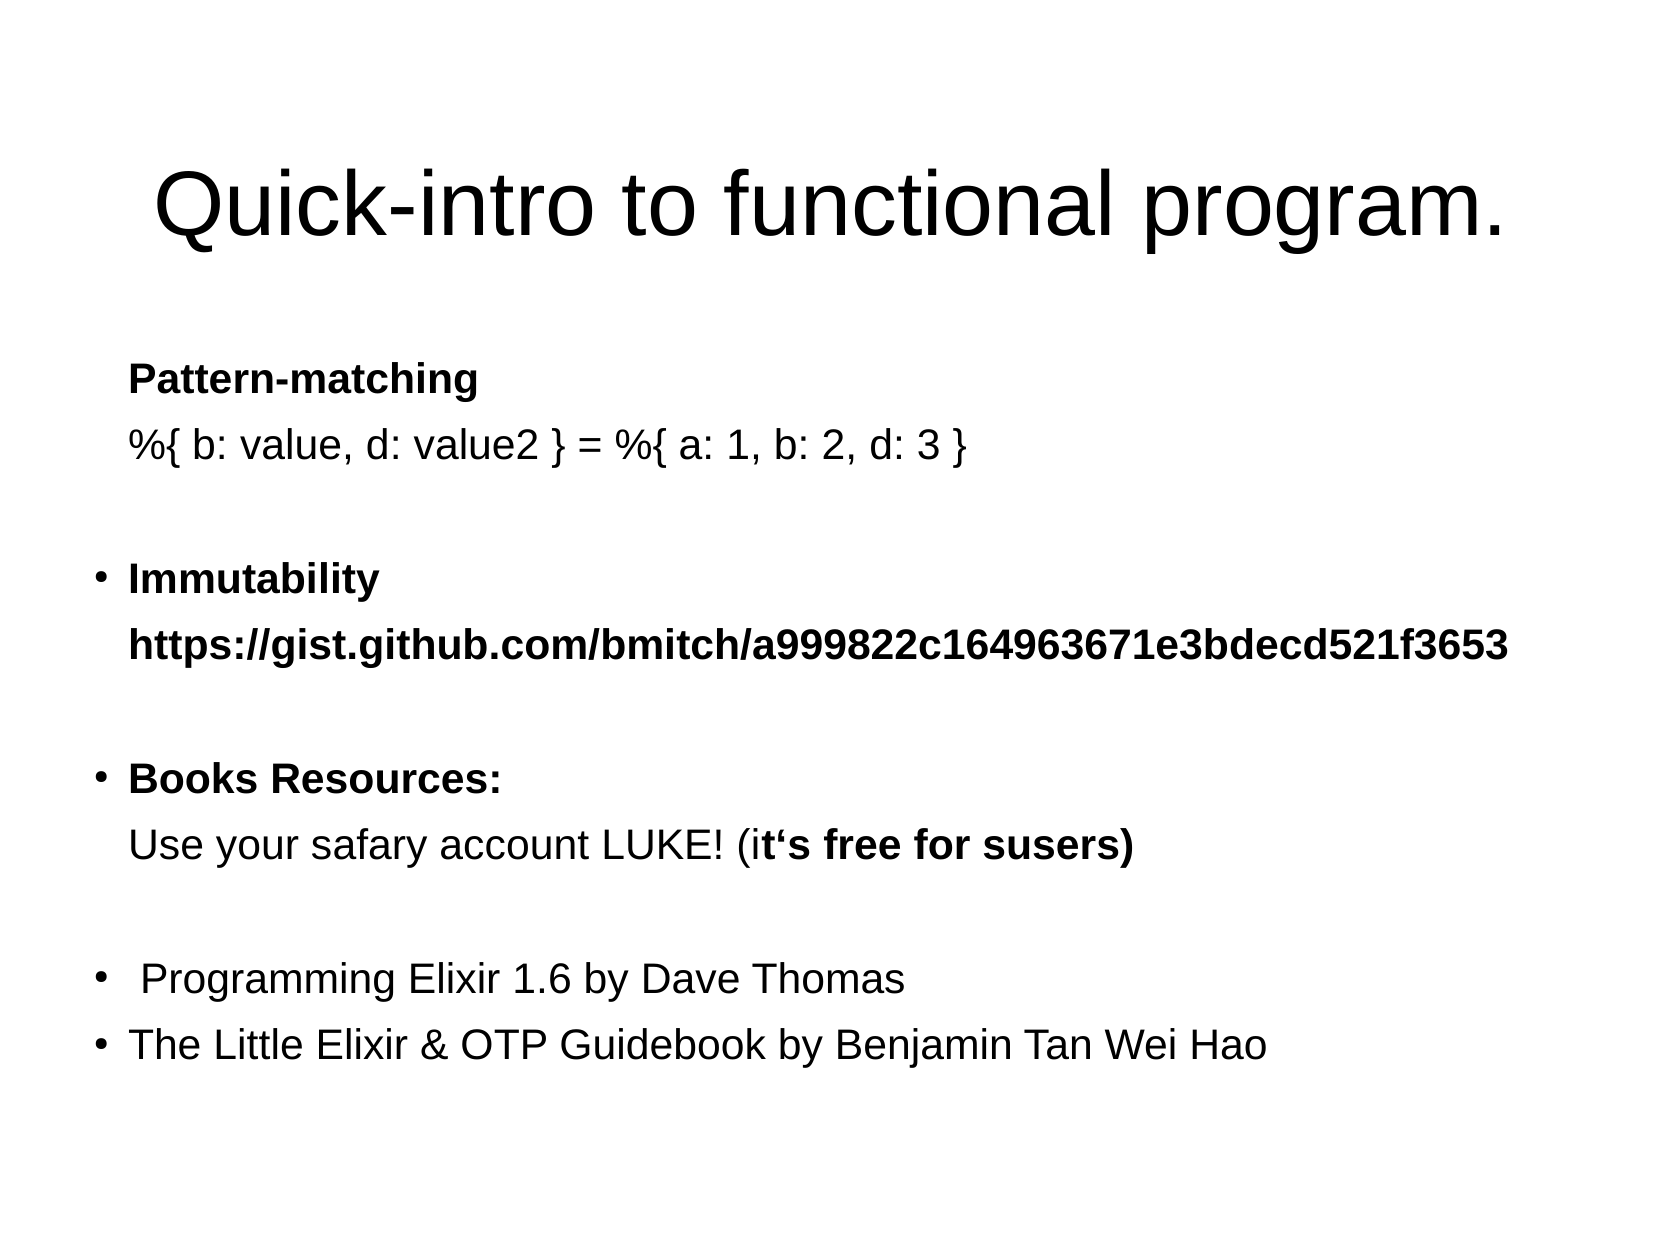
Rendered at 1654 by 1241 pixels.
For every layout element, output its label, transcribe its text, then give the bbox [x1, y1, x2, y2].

list Pattern-matching %{ b: value, d: value2 } = %{ a: 1, b: 2, d: 3 } Immutability https://gist.github.com/bmitch/a999822c164963671e3bdecd521f3653 Books Resources: Use your safary account LUKE! (it‘s free for susers) Programming Elixir 1.6 by Dave Thomas The Little Elixir & OTP Guidebook by Benjamin Tan Wei Hao [82, 354, 1571, 1074]
title Quick-intro to functional program. [82, 49, 1571, 257]
